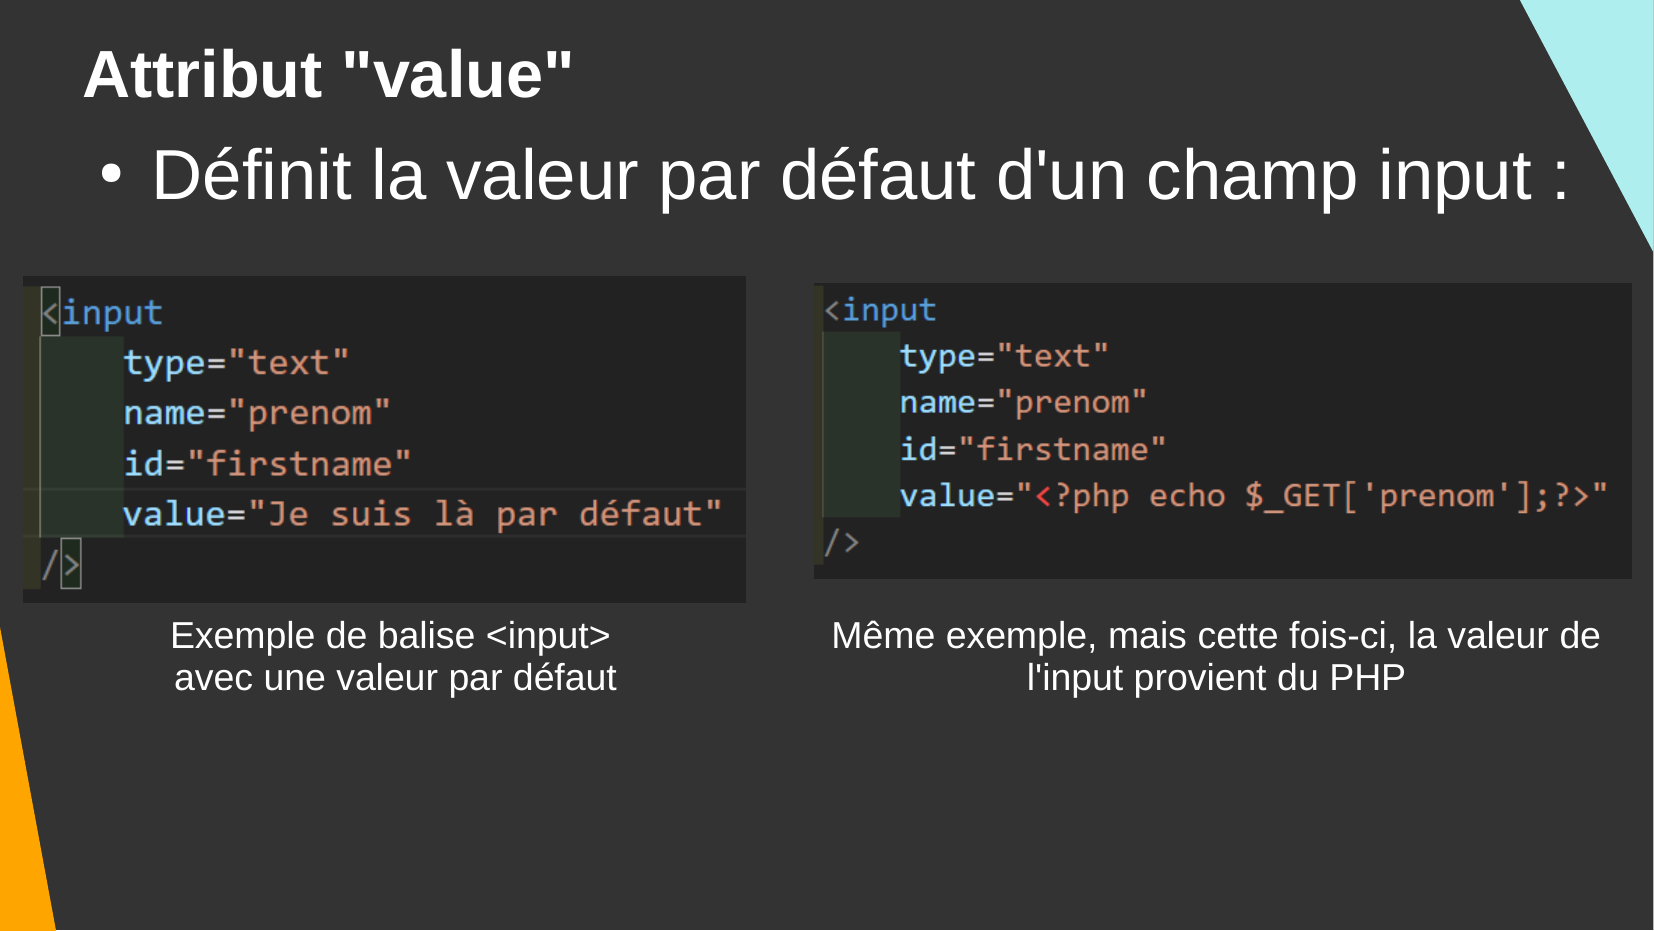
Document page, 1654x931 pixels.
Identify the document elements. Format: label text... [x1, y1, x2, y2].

text_box [1519, 0, 1654, 254]
title Attribut "value" [82, 37, 1571, 114]
text_box [0, 627, 57, 931]
picture [814, 283, 1632, 579]
title Exemple de balise <input> avec une valeur par défaut [141, 614, 650, 699]
picture [23, 276, 746, 603]
title Même exemple, mais cette fois-ci, la valeur de l'input provient du PHP [814, 614, 1619, 709]
list Définit la valeur par défaut d'un champ input : [80, 135, 1605, 308]
